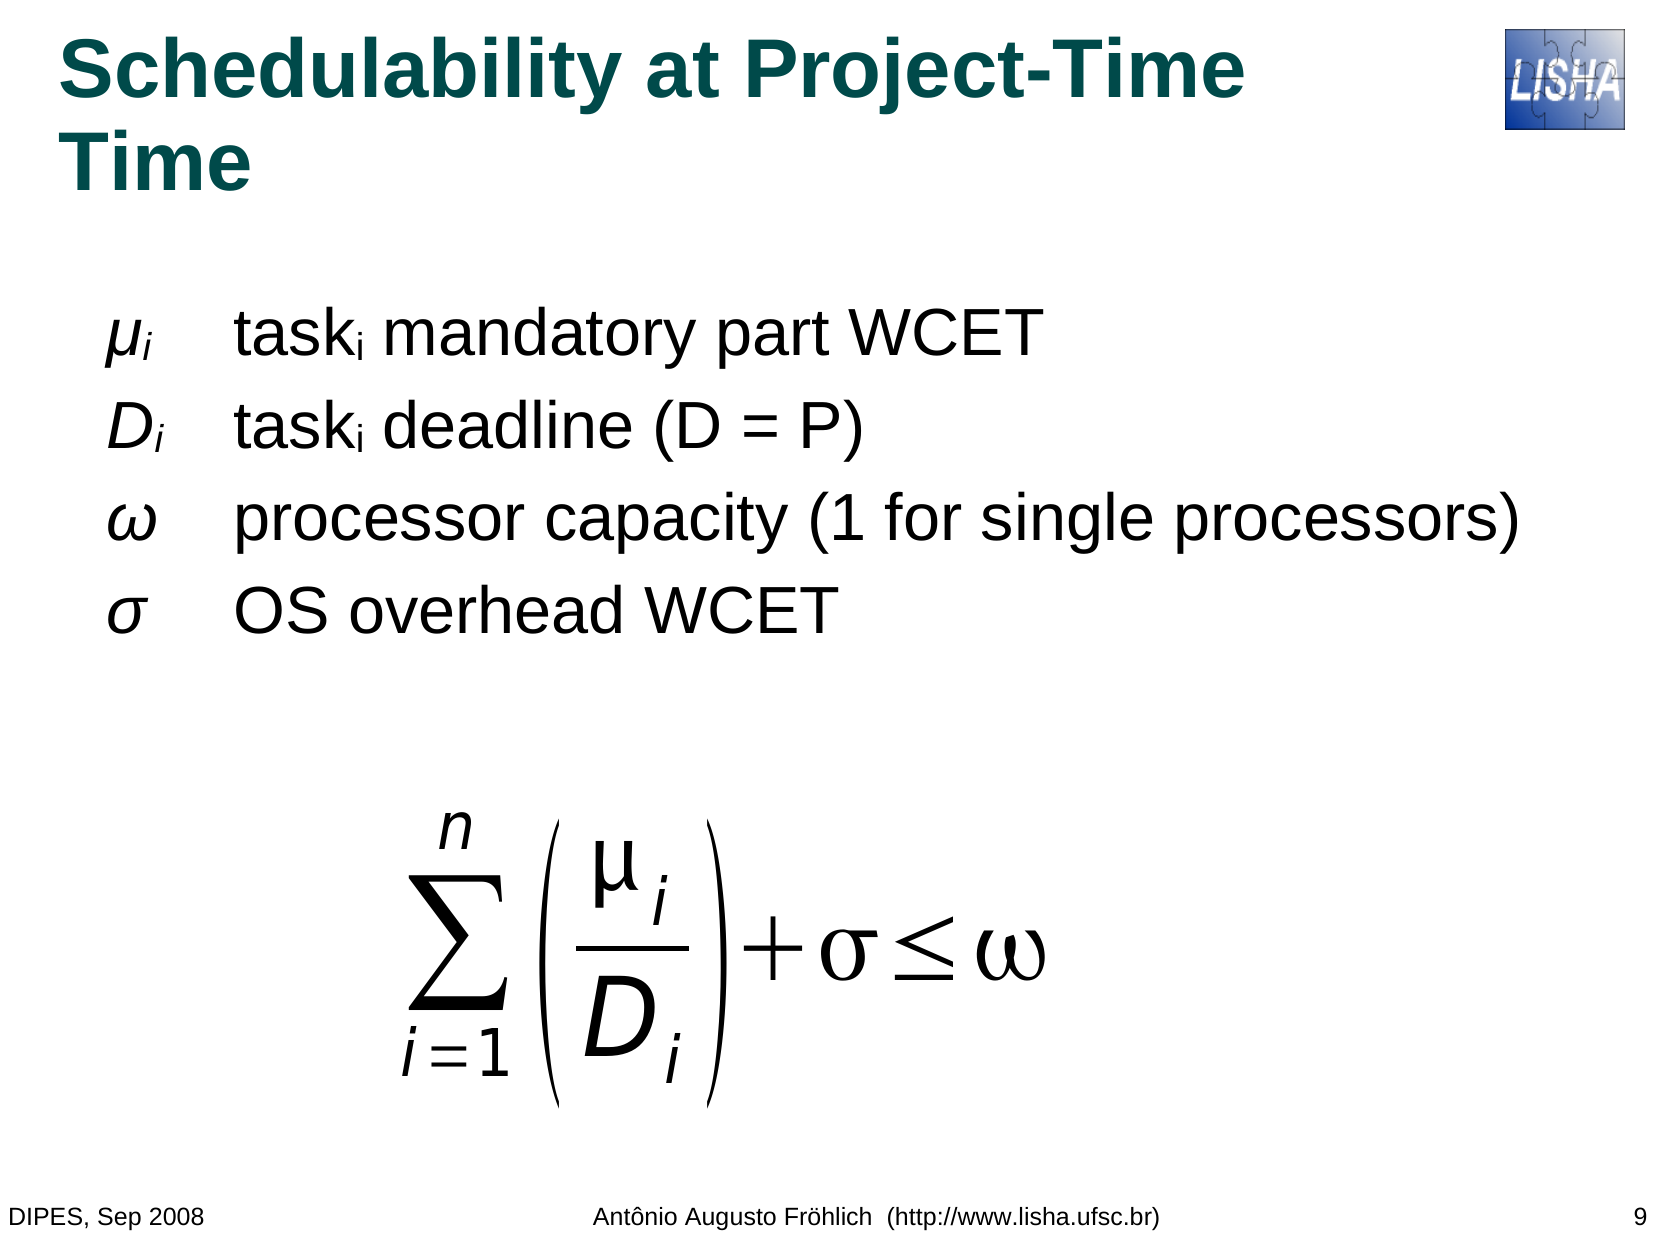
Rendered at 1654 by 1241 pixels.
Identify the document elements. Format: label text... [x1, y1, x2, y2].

title Schedulability at Project-Time Time [58, 11, 1463, 219]
list μi taski mandatory part WCET Di taski deadline (D = P) ω processor capacity (1 for single processors) σ OS overhead WCET [59, 295, 1595, 1182]
picture [1505, 29, 1625, 130]
chart [375, 787, 1072, 1115]
